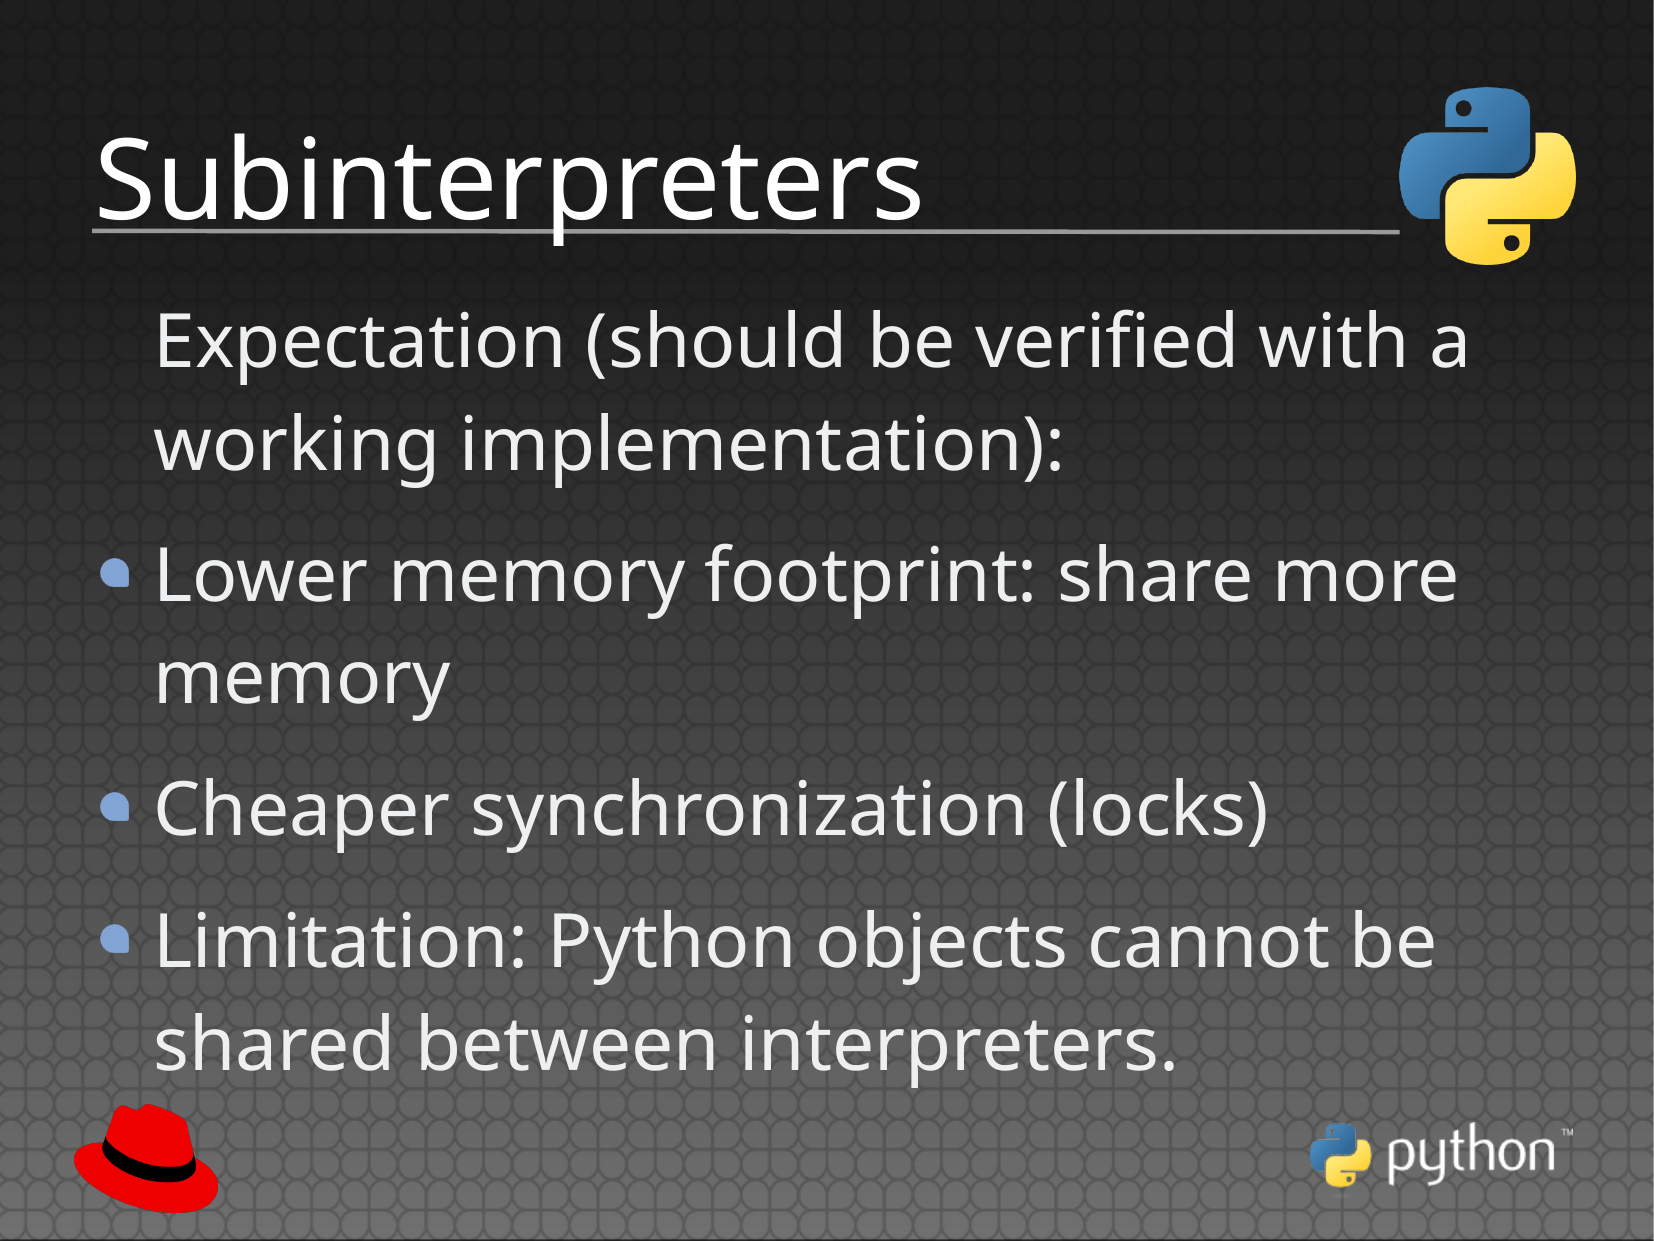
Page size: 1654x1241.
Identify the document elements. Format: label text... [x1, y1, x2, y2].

list Expectation (should be verified with a working implementation): Lower memory footprint: share more memory Cheaper synchronization (locks) Limitation: Python objects cannot be shared between interpreters. [82, 287, 1573, 1135]
picture [0, 0, 1654, 1241]
title Subinterpreters [94, 100, 1426, 251]
